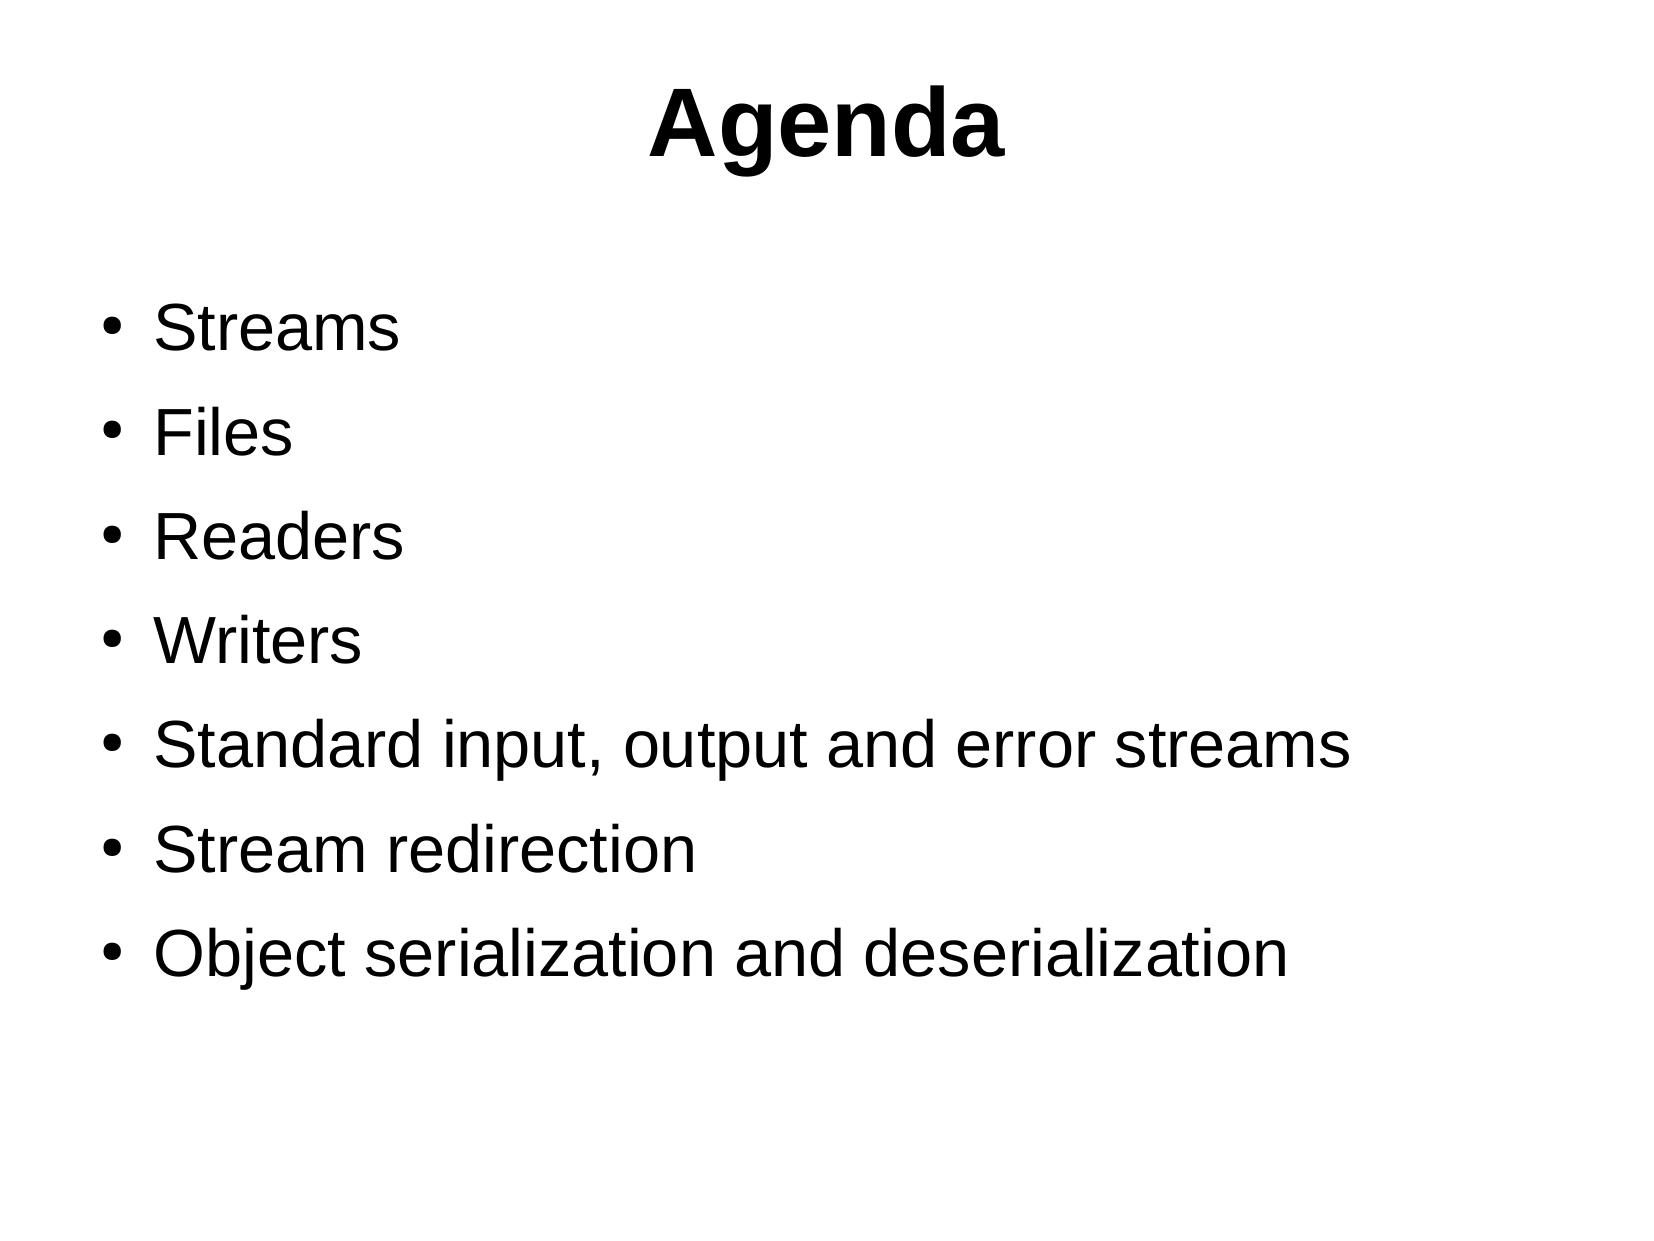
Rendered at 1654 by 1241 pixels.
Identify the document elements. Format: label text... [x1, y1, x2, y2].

title Agenda [82, 49, 1571, 196]
list Streams Files Readers Writers Standard input, output and error streams Stream redirection Object serialization and deserialization [82, 290, 1538, 1010]
